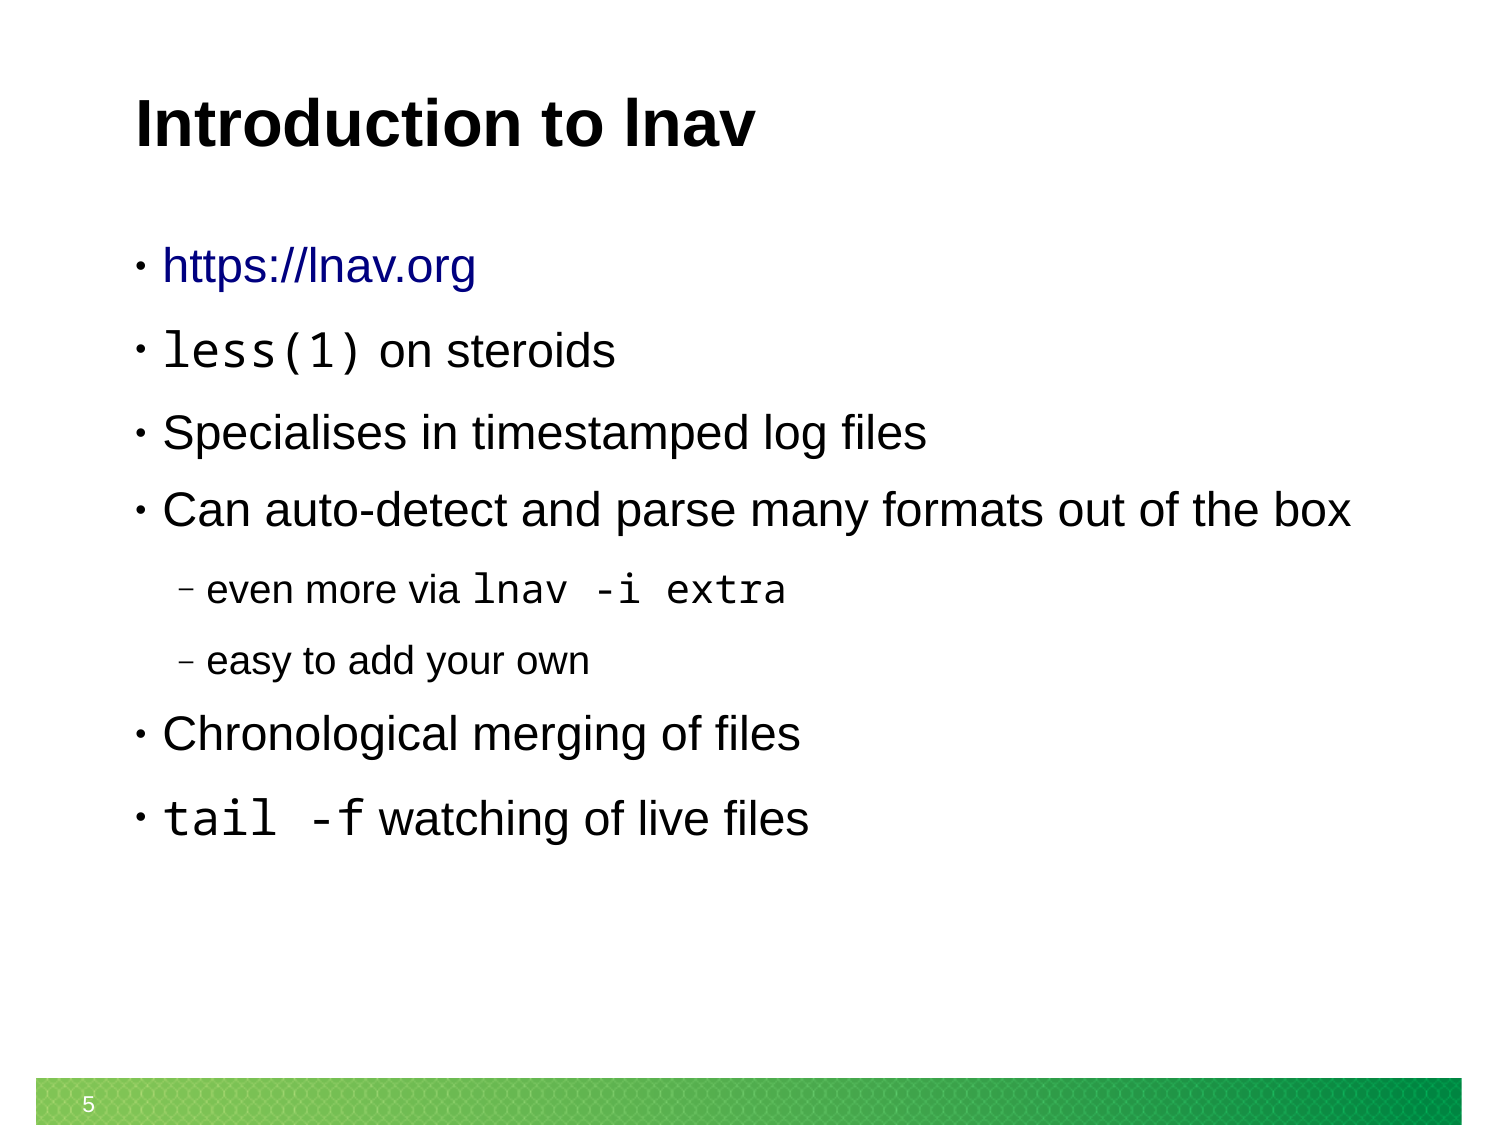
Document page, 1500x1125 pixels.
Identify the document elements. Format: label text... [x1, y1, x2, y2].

title Introduction to lnav [135, 41, 1372, 204]
picture [36, 1078, 1462, 1125]
list https://lnav.org less(1) on steroids Specialises in timestamped log files Can auto-detect and parse many formats out of the box even more via lnav -i extra easy to add your own Chronological merging of files tail -f watching of live files [135, 238, 1372, 892]
